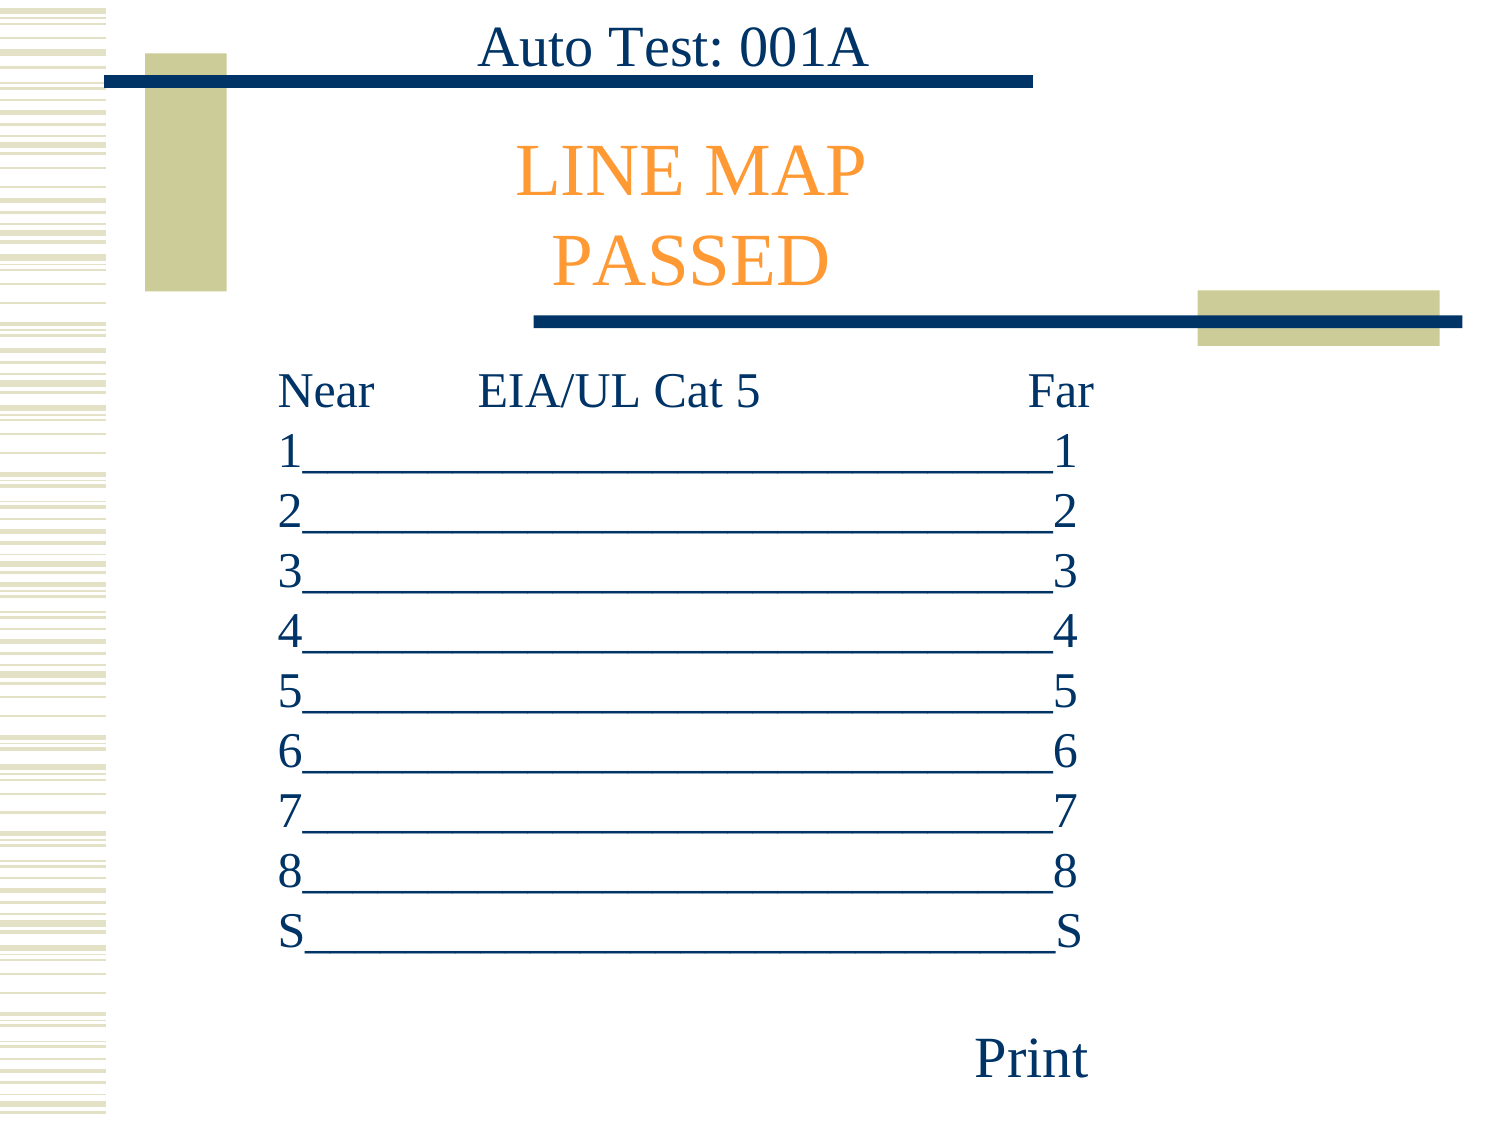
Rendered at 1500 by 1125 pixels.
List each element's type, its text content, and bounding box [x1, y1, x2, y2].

text_box Auto Test: 001A [462, 0, 885, 86]
text_box LINE MAP PASSED [500, 112, 883, 308]
text_box Near EIA/UL Cat 5 Far 1______________________________1 2______________________________2 3______________________________3 4______________________________4 5______________________________5 6______________________________6 7______________________________7 8______________________________8 S______________________________S [262, 349, 1110, 966]
text_box Print [960, 1010, 1104, 1097]
